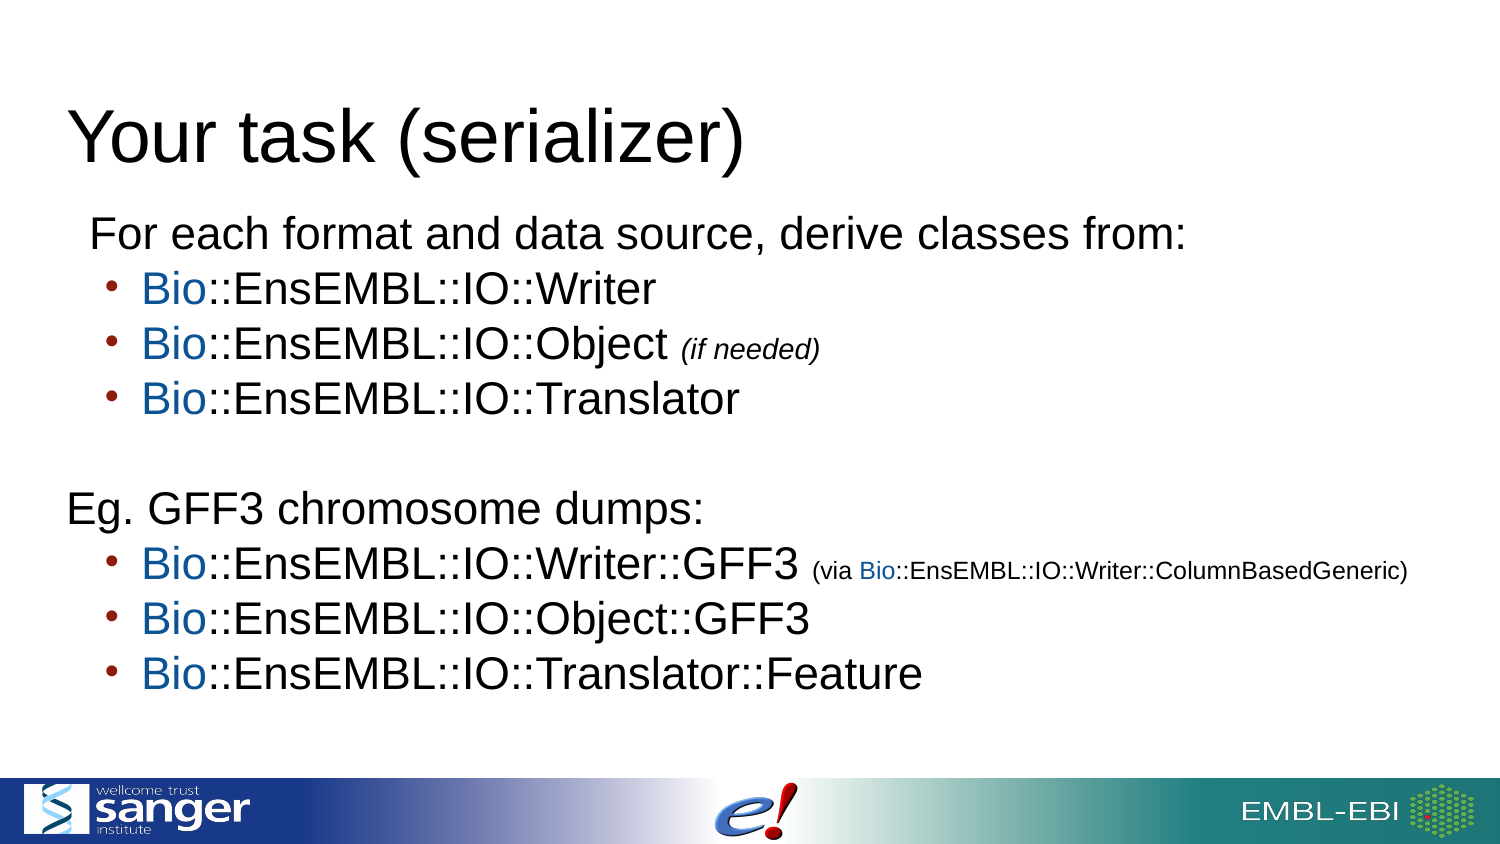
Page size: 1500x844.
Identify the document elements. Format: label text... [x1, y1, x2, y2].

list For each format and data source, derive classes from: Bio::EnsEMBL::IO::Writer Bio::EnsEMBL::IO::Object (if needed) Bio::EnsEMBL::IO::Translator Eg. GFF3 chromosome dumps: Bio::EnsEMBL::IO::Writer::GFF3 (via Bio::EnsEMBL::IO::Writer::ColumnBasedGeneric) Bio::EnsEMBL::IO::Object::GFF3 Bio::EnsEMBL::IO::Translator::Feature [51, 189, 1449, 771]
title Your task (serializer) [51, 72, 1449, 167]
picture [0, 778, 1500, 844]
